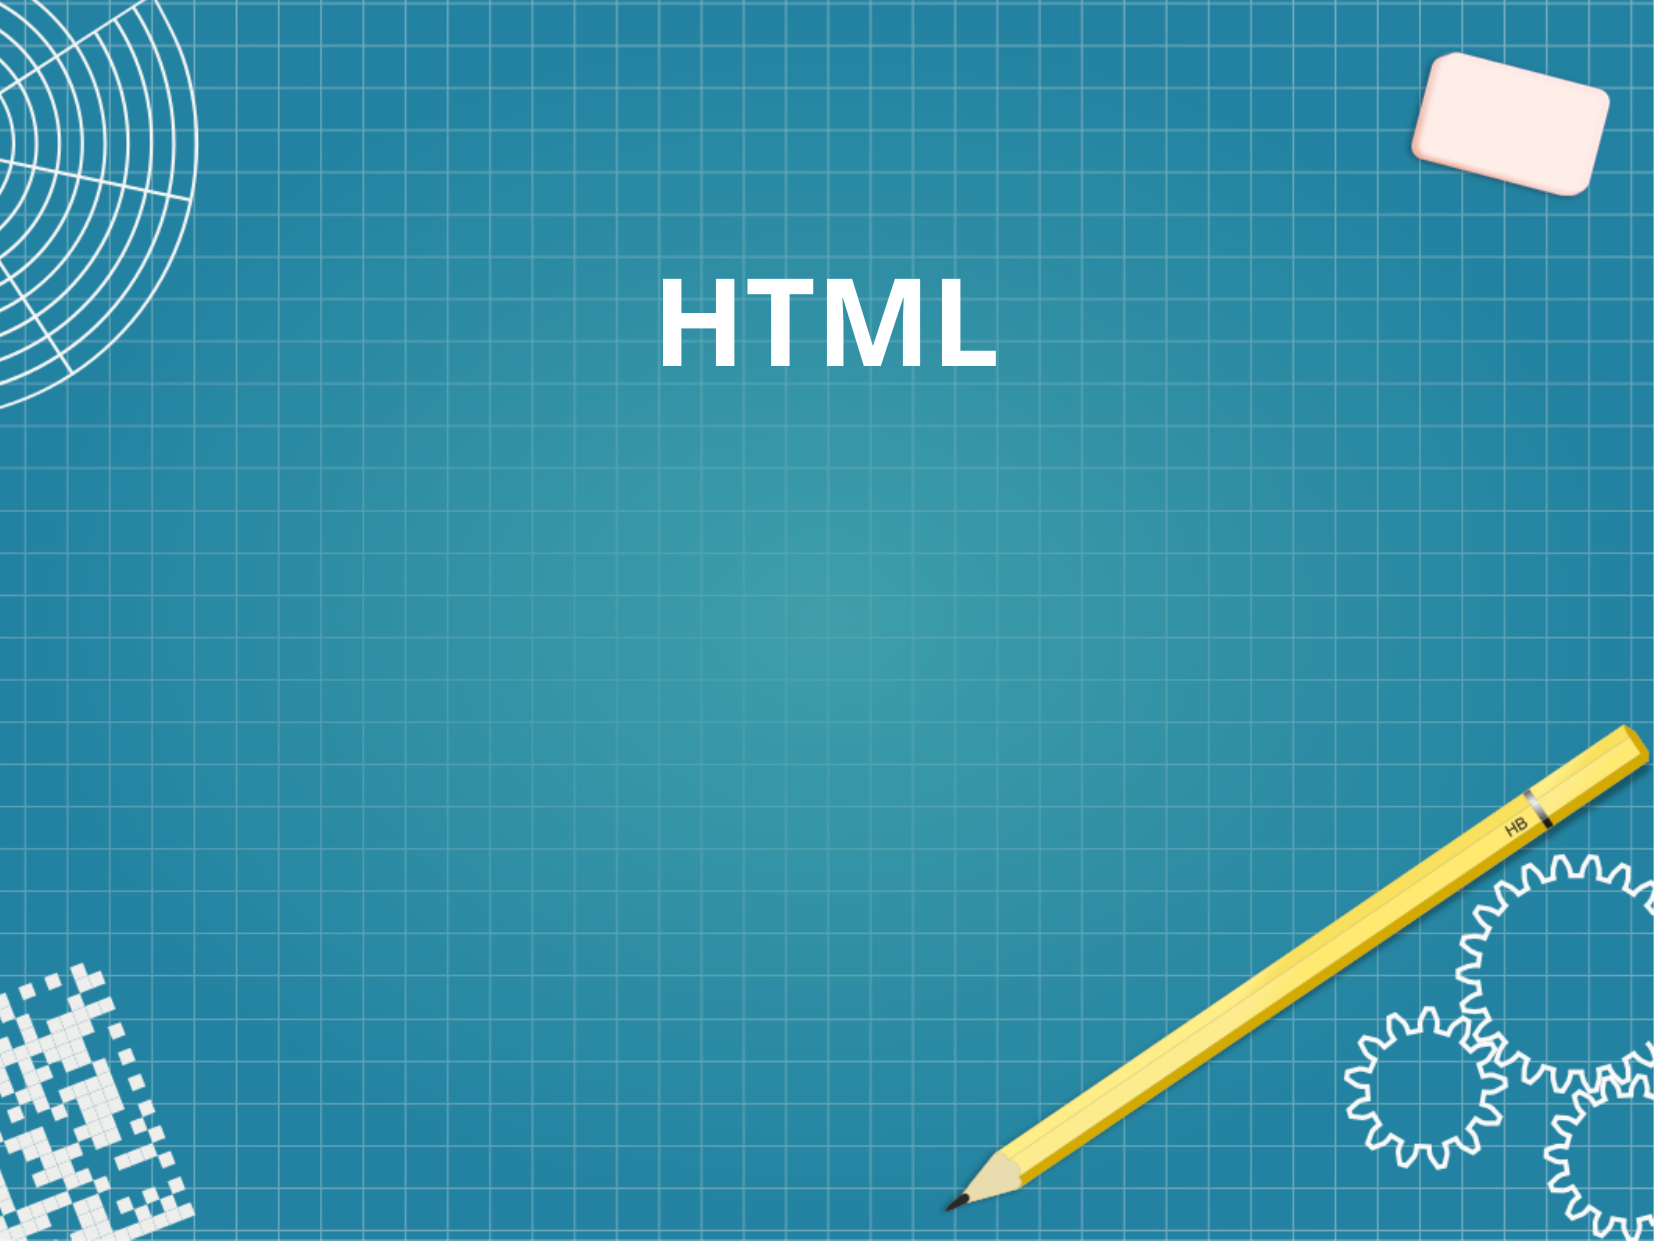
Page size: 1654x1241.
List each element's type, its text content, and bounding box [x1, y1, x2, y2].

picture [0, 0, 1654, 1241]
title HTML [82, 177, 1571, 461]
